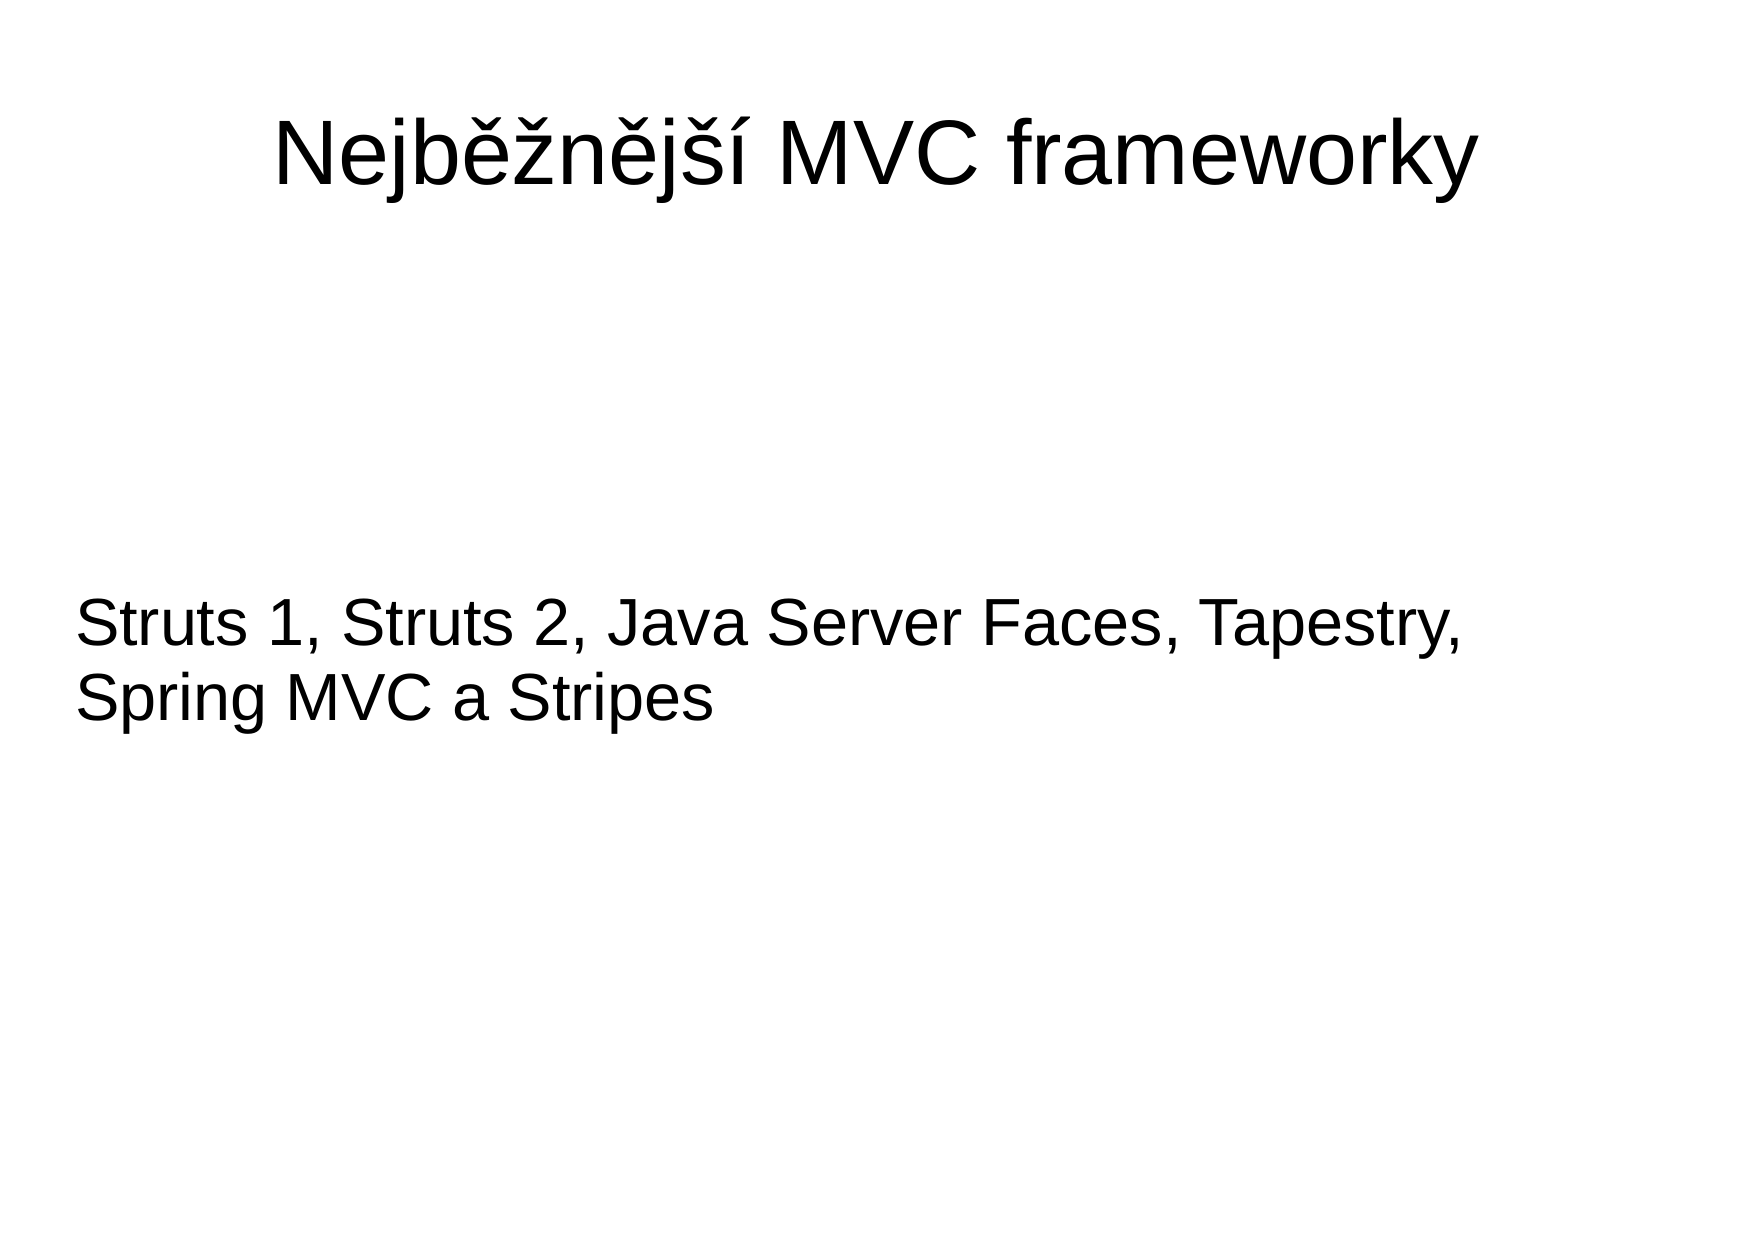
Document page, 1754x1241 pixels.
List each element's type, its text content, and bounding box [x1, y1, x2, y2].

subtitle Struts 1, Struts 2, Java Server Faces, Tapestry, Spring MVC a Stripes [75, 295, 1654, 1099]
title Nejběžnější MVC frameworky [87, 56, 1667, 250]
